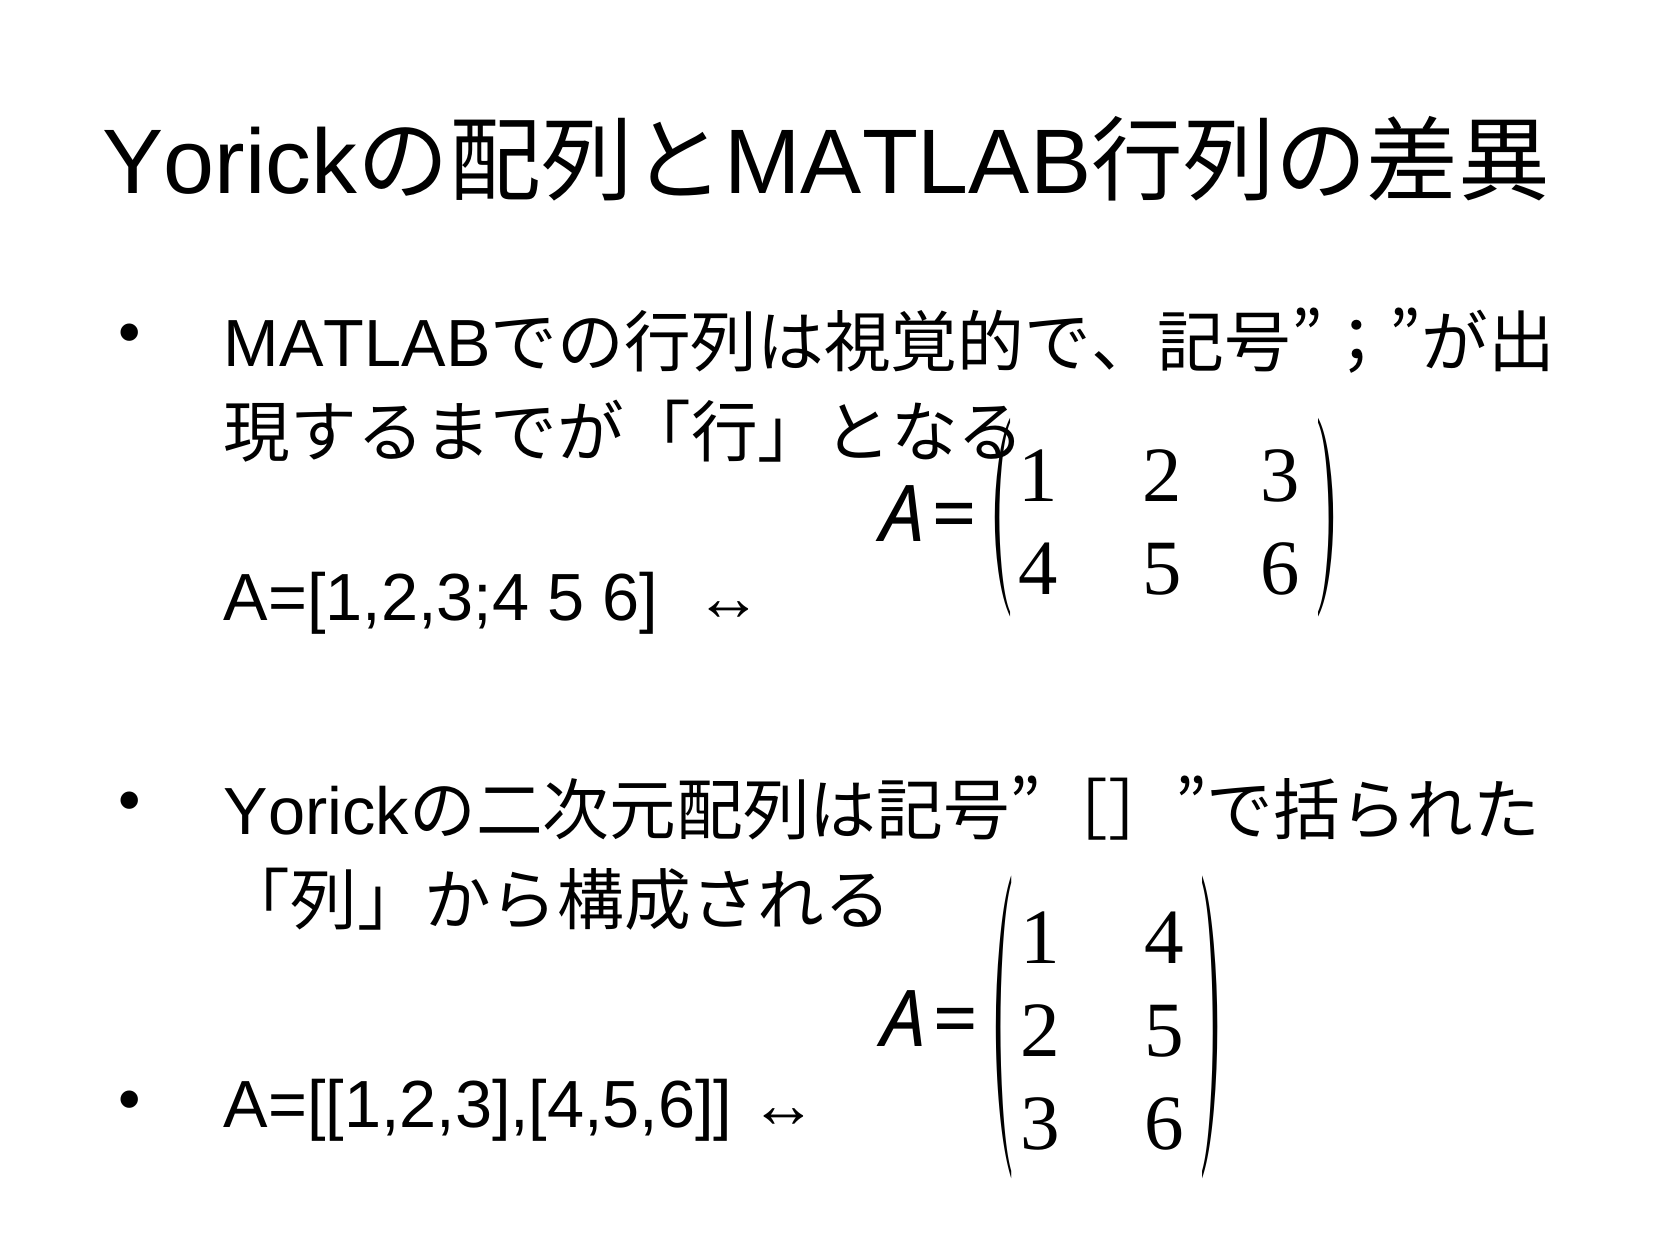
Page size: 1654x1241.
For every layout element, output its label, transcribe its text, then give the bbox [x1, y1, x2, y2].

chart [856, 870, 1249, 1181]
chart [856, 413, 1366, 620]
list MATLABでの行列は視覚的で、記号”；”が出現するまでが「行」となる A=[1,2,3;4 5 6] ↔ Yorickの二次元配列は記号”［］”で括られた「列」から構成される A=[[1,2,3],[4,5,6]] ↔ [82, 290, 1571, 1187]
title Yorickの配列とMATLAB行列の差異 [82, 56, 1571, 249]
